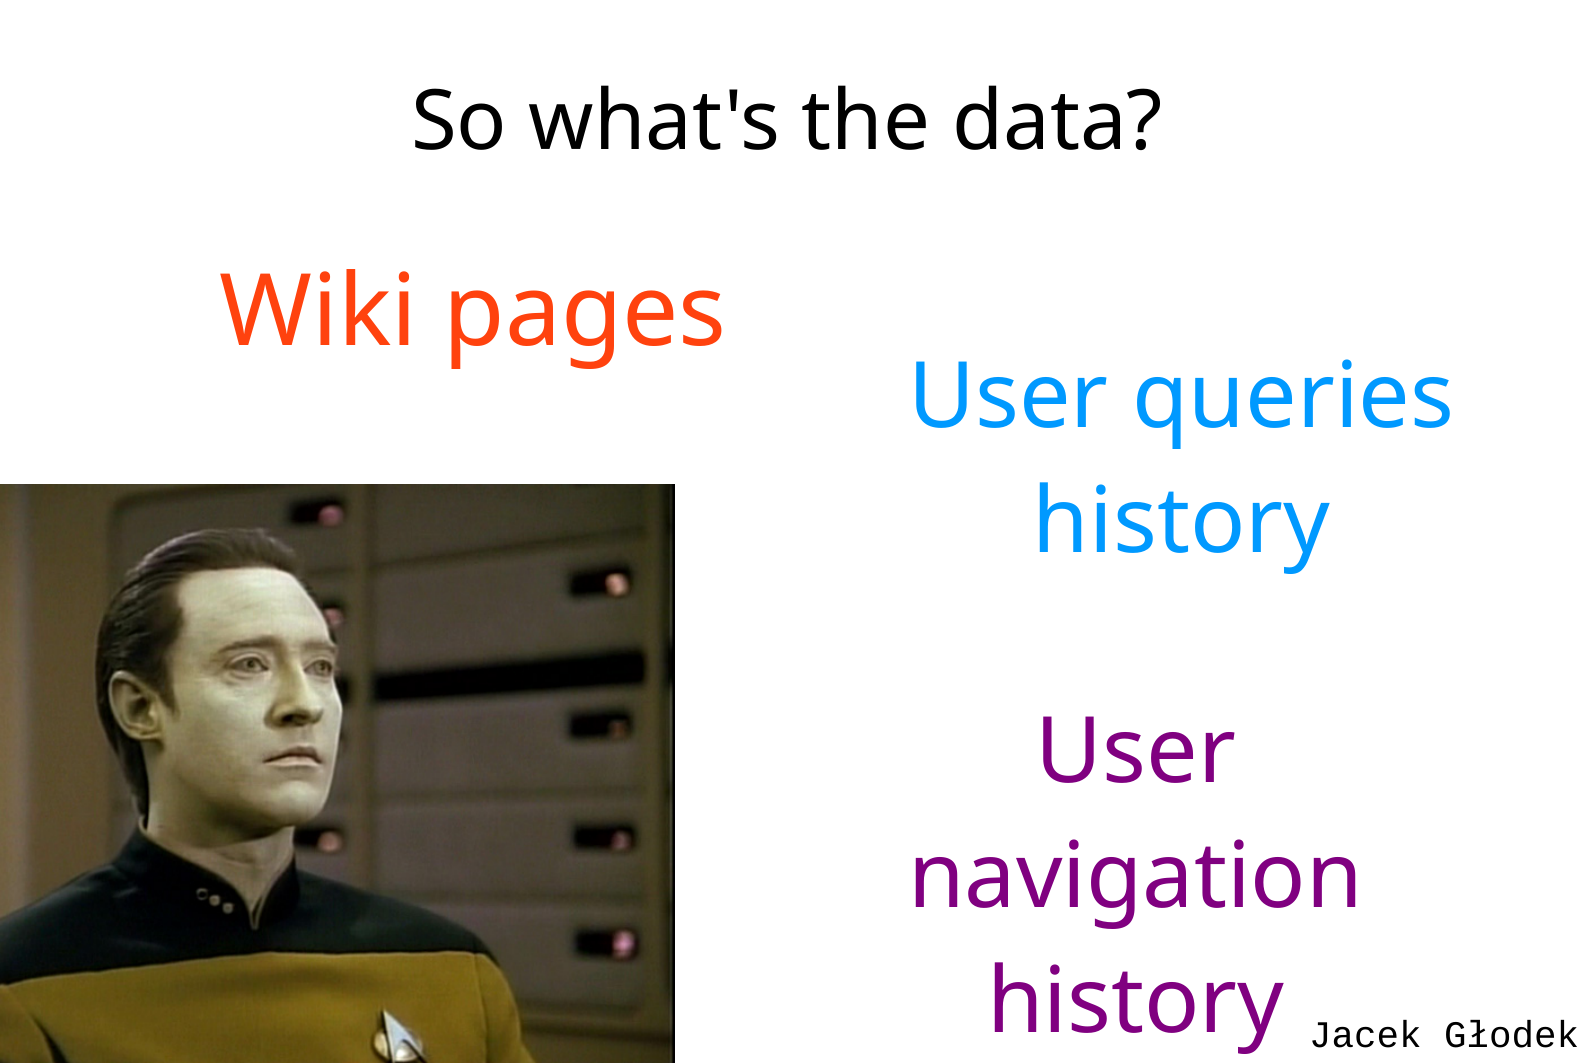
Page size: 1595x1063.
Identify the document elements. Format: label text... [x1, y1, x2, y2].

text_box User navigation history [893, 676, 1493, 1030]
text_box Jacek Głodek [1294, 1008, 1595, 1063]
text_box So what's the data? [67, 53, 1530, 171]
picture [0, 484, 675, 1063]
text_box Wiki pages [205, 231, 813, 382]
text_box User queries history [893, 322, 1493, 676]
